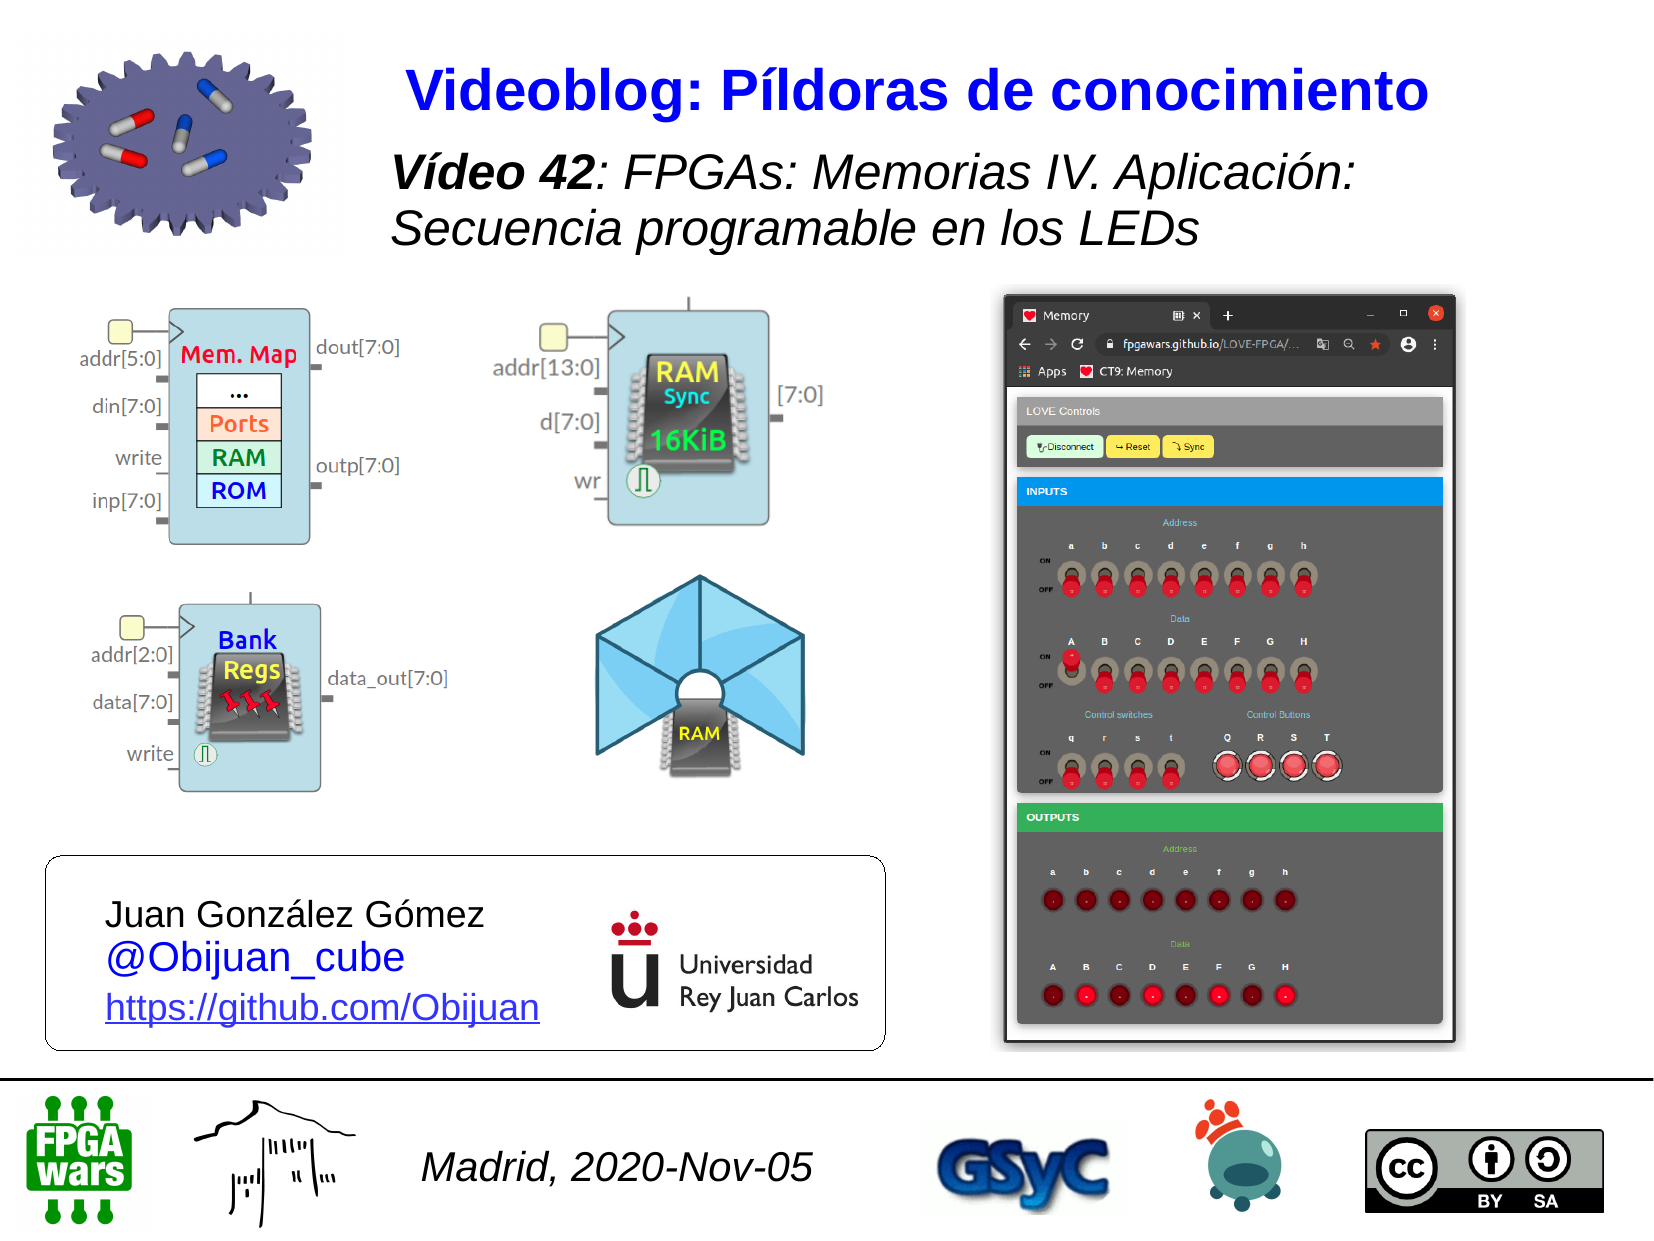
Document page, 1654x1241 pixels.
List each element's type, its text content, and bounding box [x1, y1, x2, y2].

picture [919, 1120, 1126, 1215]
picture [1365, 1120, 1604, 1221]
text_box @Obijuan_cube [90, 926, 451, 1002]
picture [180, 1089, 376, 1241]
text_box https://github.com/Obijuan [90, 978, 556, 1036]
text_box [45, 855, 886, 1051]
picture [1180, 1099, 1306, 1215]
text_box Vídeo 42: FPGAs: Memorias IV. Aplicación: Secuencia programable en los LEDs [390, 144, 1576, 256]
text_box Juan González Gómez [90, 885, 601, 946]
title Videoblog: Píldoras de conocimiento [405, 15, 1456, 144]
picture [15, 1095, 150, 1230]
picture [475, 255, 841, 545]
picture [570, 555, 826, 821]
picture [595, 900, 871, 1021]
picture [75, 585, 466, 801]
picture [990, 284, 1466, 1052]
picture [15, 28, 422, 556]
text_box Madrid, 2020-Nov-05 [376, 1120, 857, 1214]
